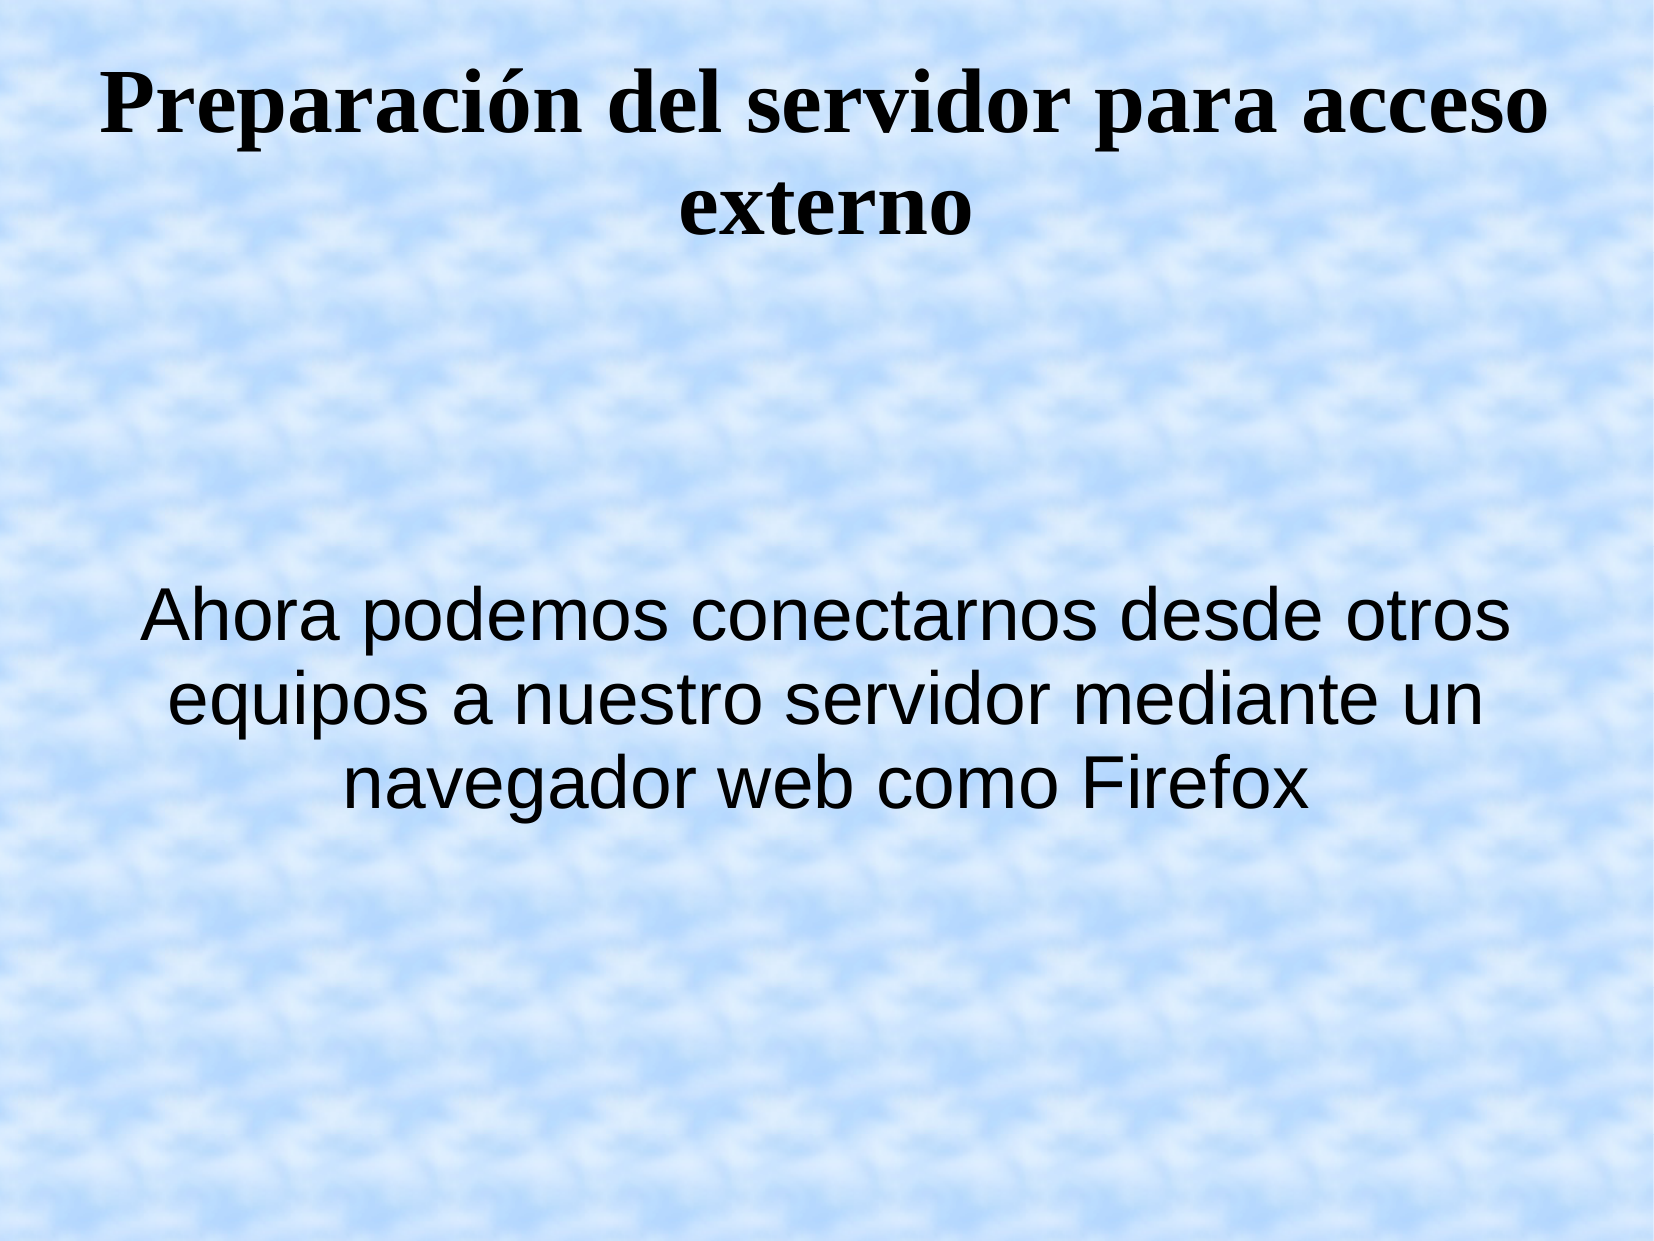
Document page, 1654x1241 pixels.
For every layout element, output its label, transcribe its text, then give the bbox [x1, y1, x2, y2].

subtitle Ahora podemos conectarnos desde otros equipos a nuestro servidor mediante un navegador web como Firefox [82, 297, 1571, 1102]
picture [0, 0, 1654, 1241]
title Preparación del servidor para acceso externo [82, 33, 1571, 273]
